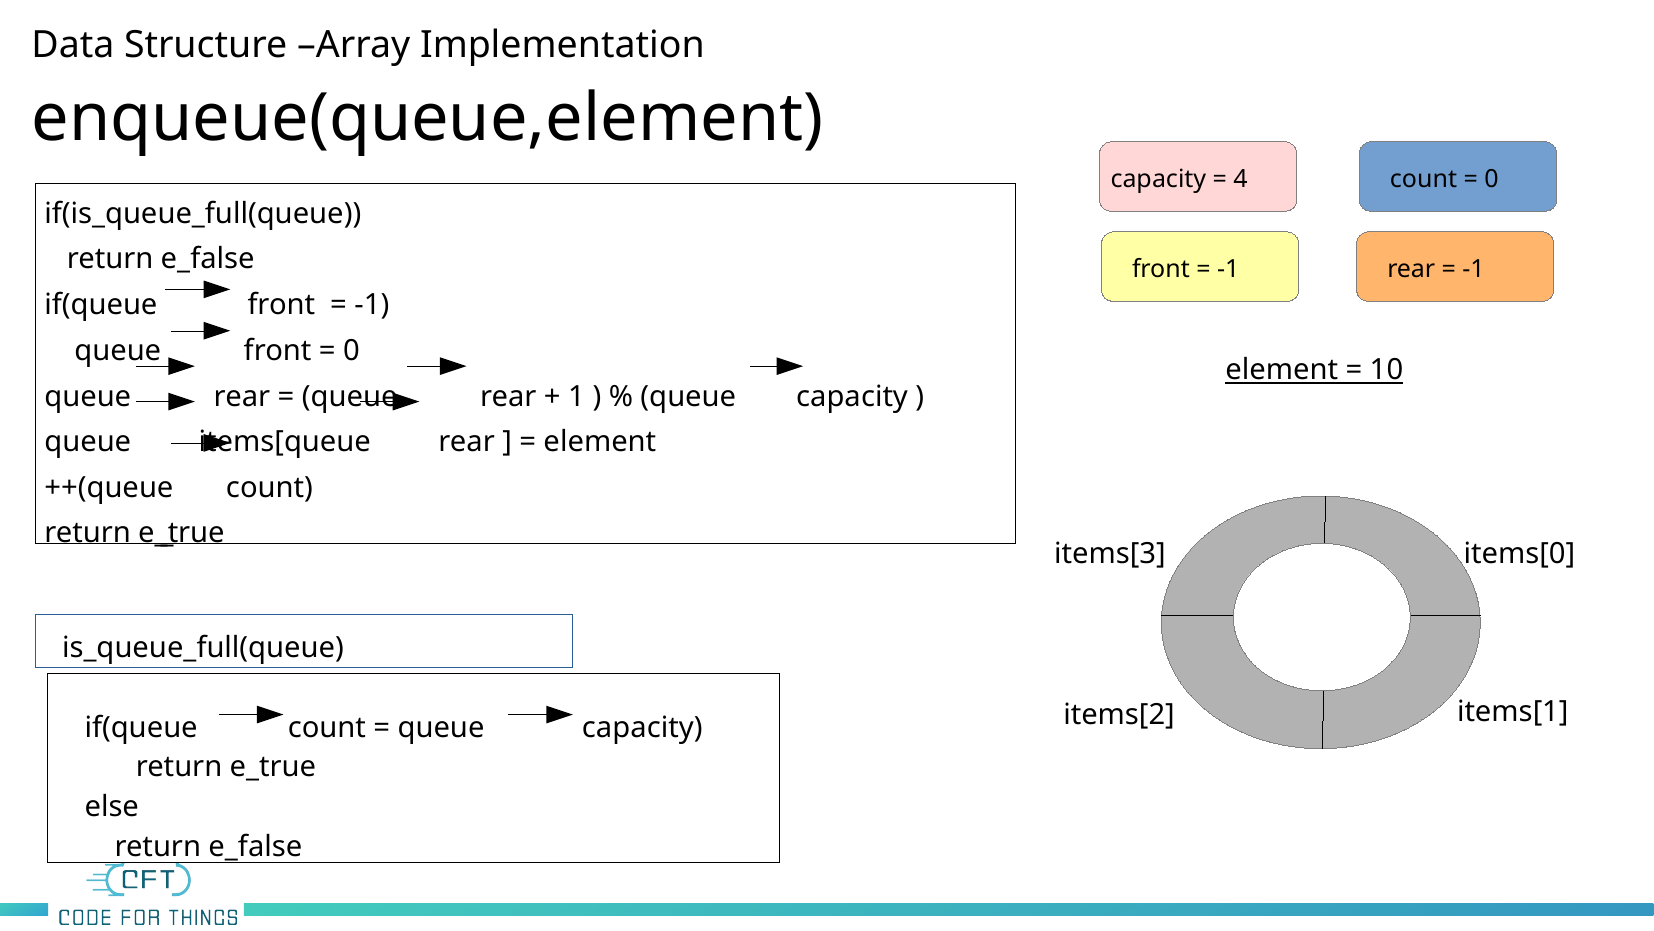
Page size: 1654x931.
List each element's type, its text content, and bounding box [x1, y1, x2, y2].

text_box [35, 614, 573, 668]
text_box items[1] [1442, 682, 1609, 732]
text_box items[3] [1039, 524, 1208, 574]
text_box [1356, 231, 1554, 243]
text_box is_queue_full(queue) if(queue count = queue capacity) return e_true else return e_false [47, 619, 733, 840]
text_box [1101, 206, 1295, 212]
text_box [1161, 496, 1481, 749]
text_box element = 10 [1210, 340, 1442, 390]
text_box [1361, 206, 1555, 212]
text_box [212, 842, 220, 847]
text_box front = -1 [1091, 243, 1314, 296]
title Data Structure –Array Implementation enqueue(queue,element) [31, 12, 1535, 166]
text_box capacity = 4 [1089, 153, 1312, 206]
text_box count = 0 [1349, 153, 1571, 206]
text_box [1359, 141, 1557, 153]
text_box items[0] [1448, 524, 1609, 574]
text_box [1103, 296, 1297, 302]
text_box rear = -1 [1346, 243, 1569, 296]
text_box [35, 520, 1016, 544]
text_box [1101, 231, 1299, 243]
text_box [130, 842, 138, 847]
text_box [47, 673, 780, 863]
text_box [1099, 141, 1297, 153]
text_box [289, 842, 297, 847]
text_box [158, 840, 166, 854]
picture [59, 863, 237, 925]
text_box [252, 848, 259, 854]
text_box items[2] [1048, 685, 1208, 735]
text_box if(is_queue_full(queue)) return e_false if(queue front = -1) queue front = 0 queue rear = (queue rear + 1 ) % (queue capacity ) queue items[queue rear ] = element ++(queue count) return e_true [29, 184, 1046, 520]
text_box [1358, 296, 1552, 302]
